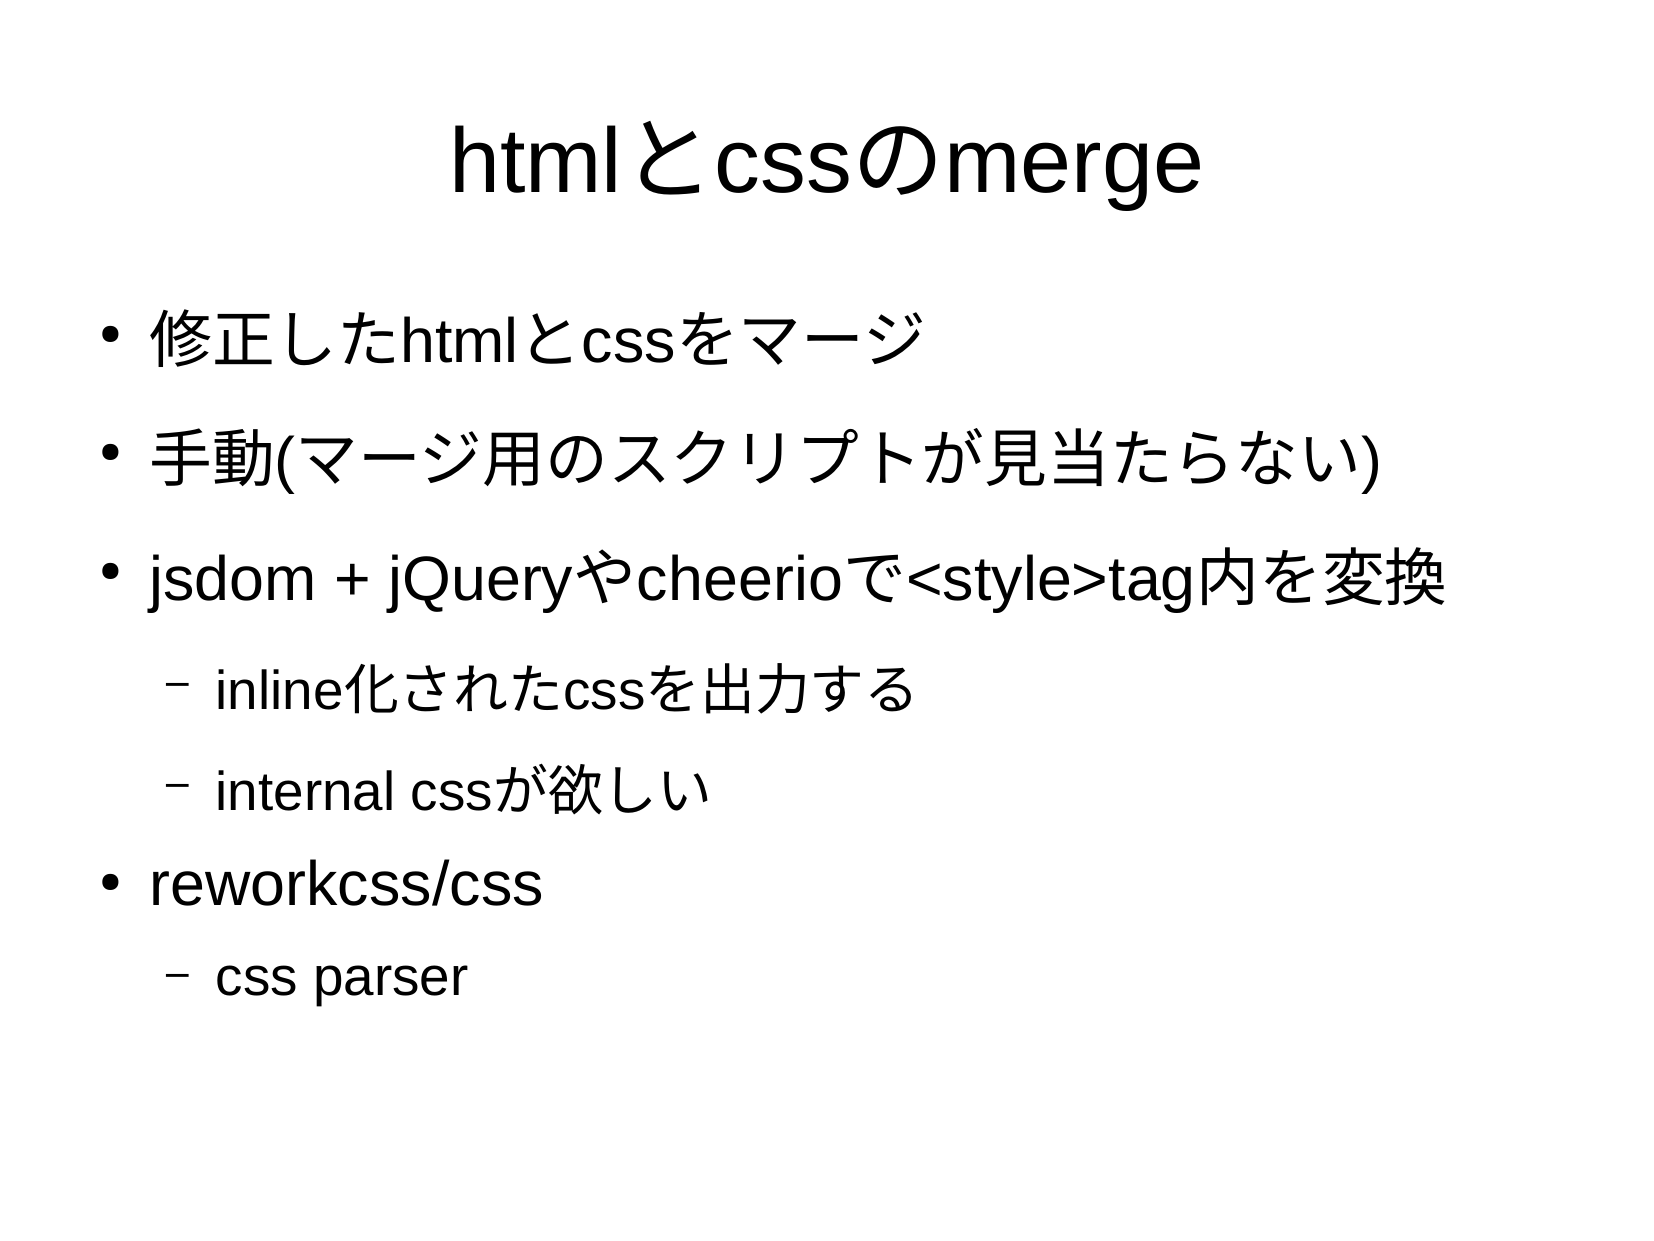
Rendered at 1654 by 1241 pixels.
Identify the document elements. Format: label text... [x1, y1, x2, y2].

title htmlとcssのmerge [82, 49, 1571, 257]
list 修正したhtmlとcssをマージ 手動(マージ用のスクリプトが見当たらない) jsdom + jQueryやcheerioで<style>tag内を変換 inline化されたcssを出力する internal cssが欲しい reworkcss/css css parser [82, 290, 1571, 1010]
